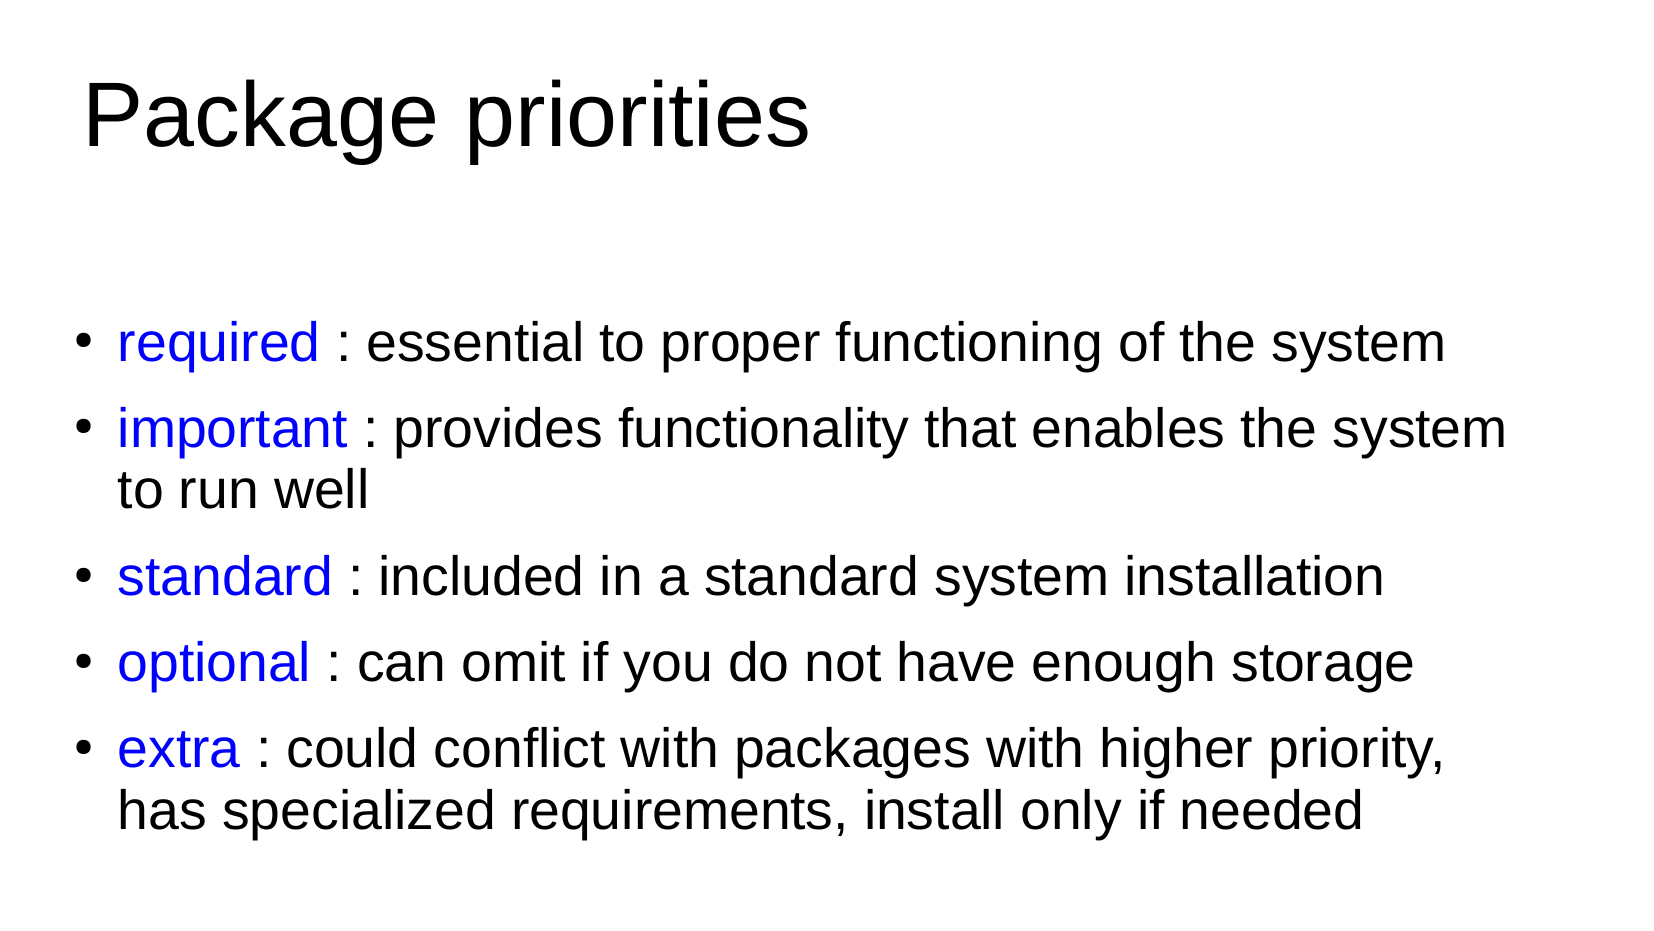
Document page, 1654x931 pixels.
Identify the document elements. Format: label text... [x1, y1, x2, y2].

list required : essential to proper functioning of the system important : provides functionality that enables the system to run well standard : included in a standard system installation optional : can omit if you do not have enough storage extra : could conflict with packages with higher priority, has specialized requirements, install only if needed [59, 310, 1548, 851]
title Package priorities [82, 37, 1571, 193]
